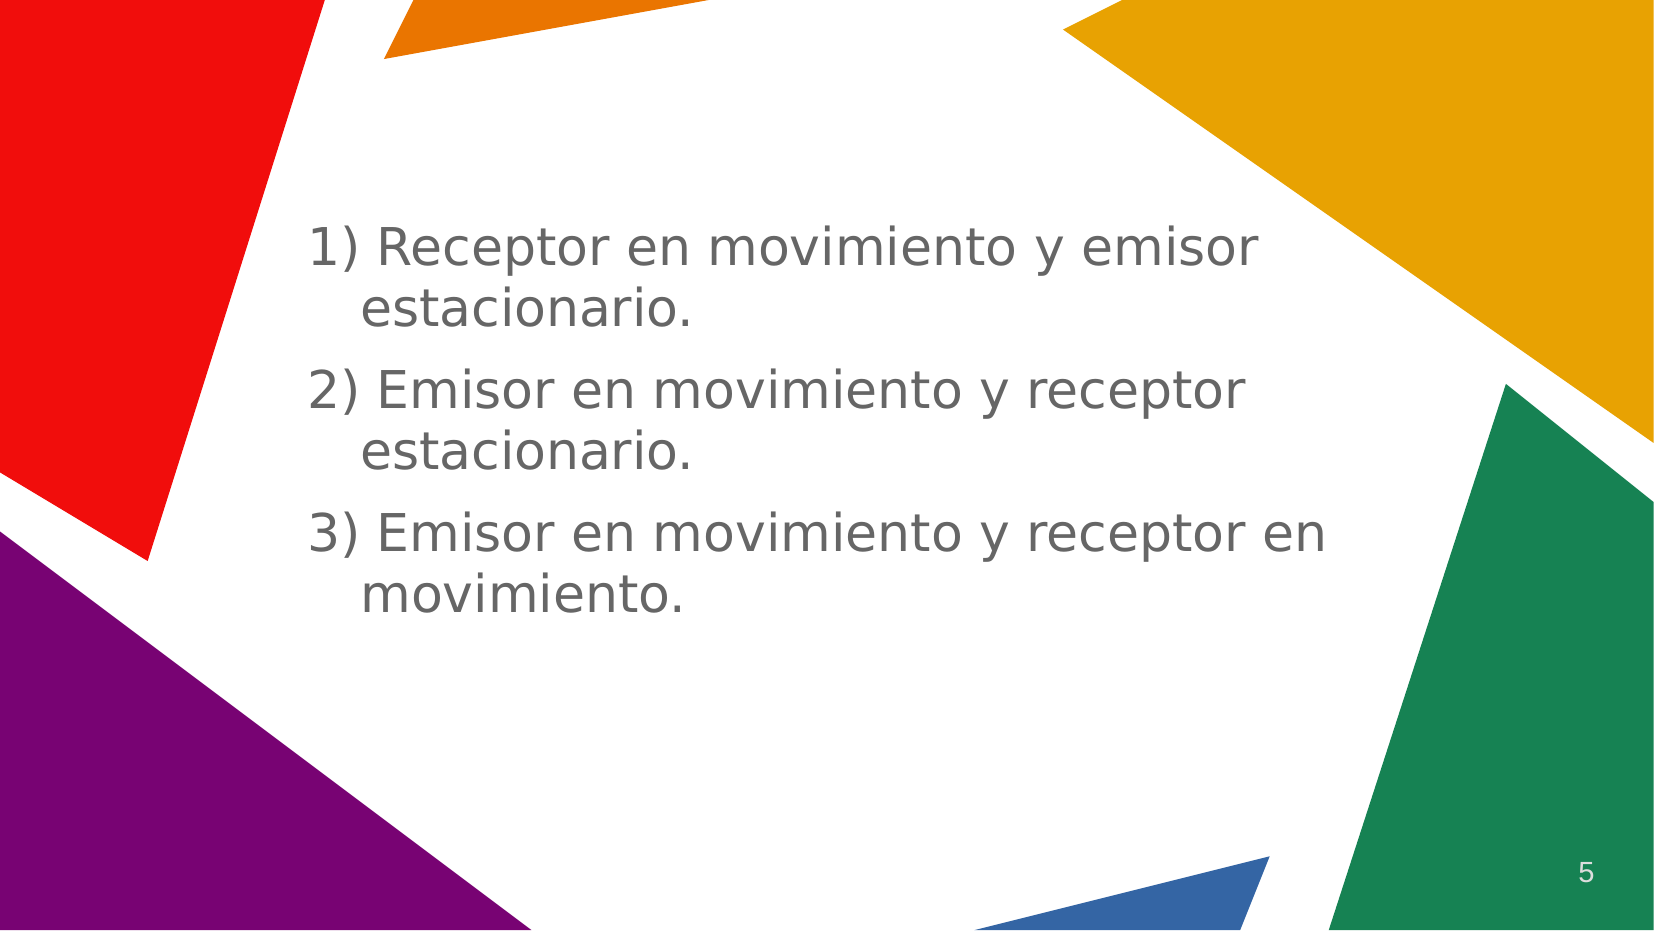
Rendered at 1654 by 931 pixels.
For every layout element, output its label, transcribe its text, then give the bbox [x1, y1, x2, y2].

list Receptor en movimiento y emisor estacionario. Emisor en movimiento y receptor estacionario. Emisor en movimiento y receptor en movimiento. [289, 217, 1372, 817]
